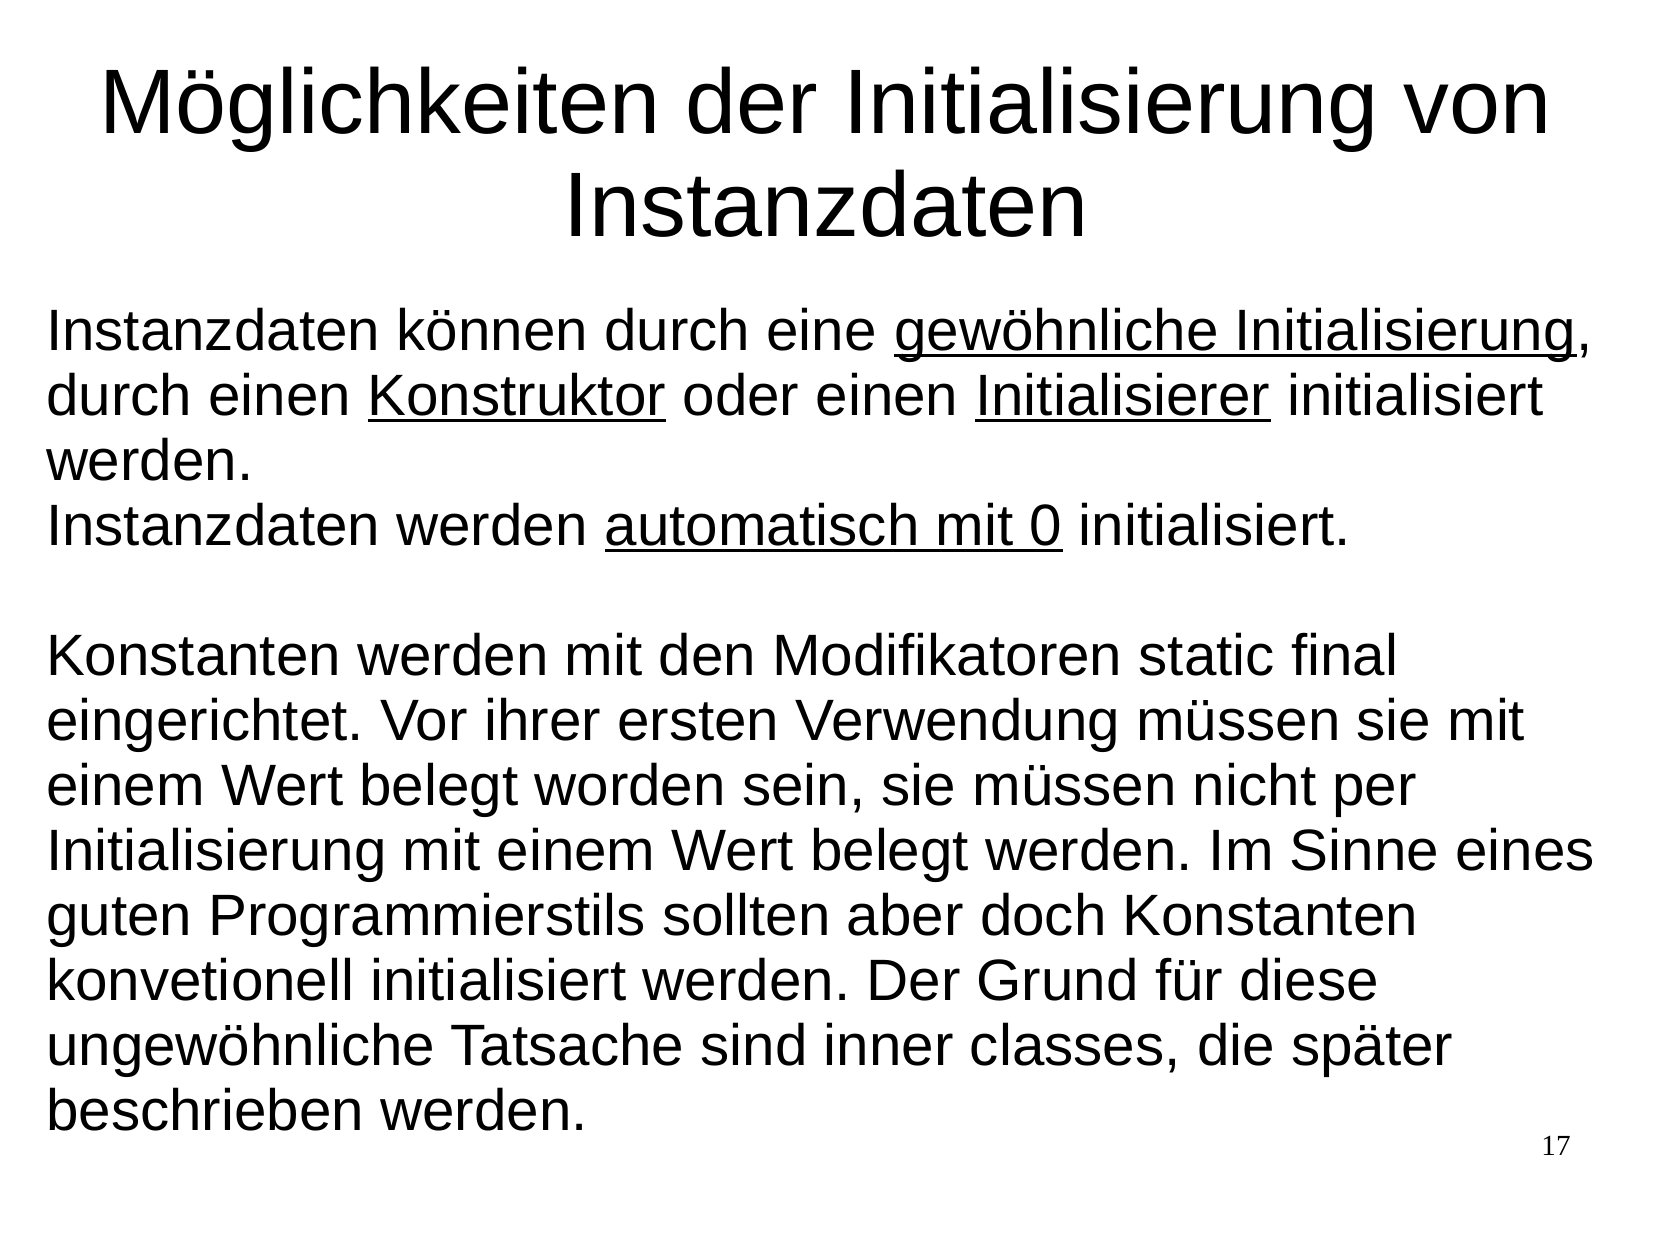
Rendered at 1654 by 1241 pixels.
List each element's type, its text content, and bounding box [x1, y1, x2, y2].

text_box Instanzdaten können durch eine gewöhnliche Initialisierung, durch einen Konstruktor oder einen Initialisierer initialisiert werden. Instanzdaten werden automatisch mit 0 initialisiert. Konstanten werden mit den Modifikatoren static final eingerichtet. Vor ihrer ersten Verwendung müssen sie mit einem Wert belegt worden sein, sie müssen nicht per Initialisierung mit einem Wert belegt werden. Im Sinne eines guten Programmierstils sollten aber doch Konstanten konvetionell initialisiert werden. Der Grund für diese ungewöhnliche Tatsache sind inner classes, die später beschrieben werden. [31, 290, 1654, 1190]
title Möglichkeiten der Initialisierung von Instanzdaten [82, 50, 1571, 256]
